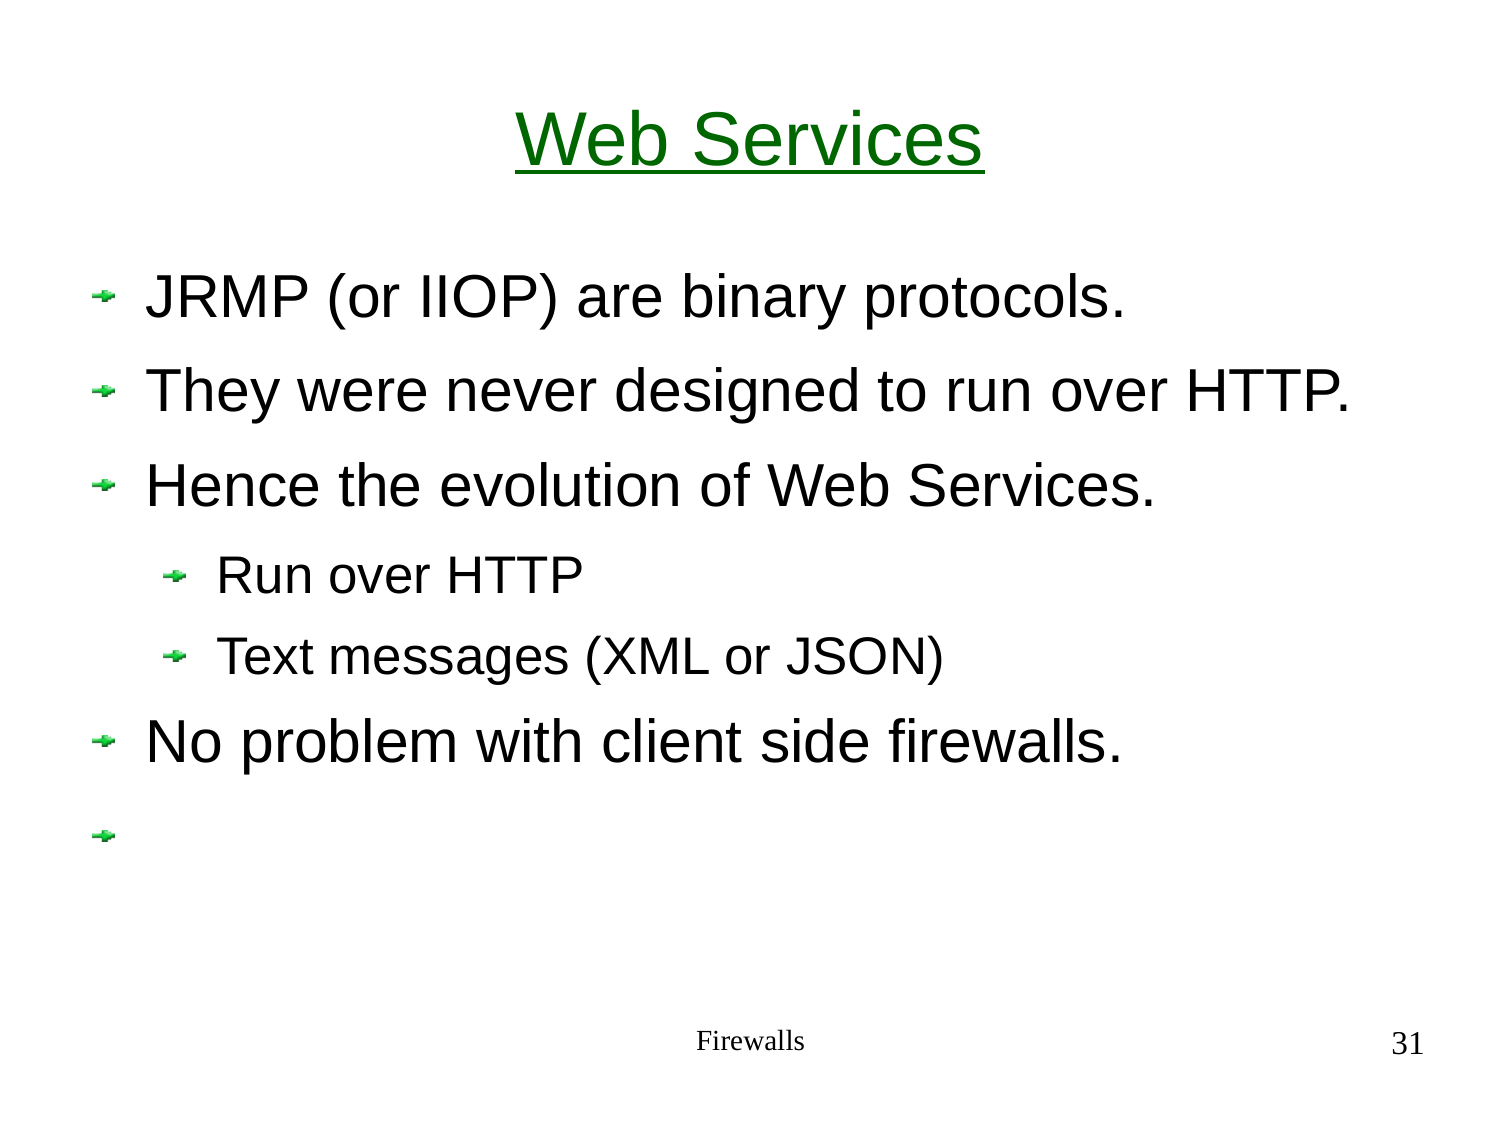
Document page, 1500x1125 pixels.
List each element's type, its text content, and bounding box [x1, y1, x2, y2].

list JRMP (or IIOP) are binary protocols. They were never designed to run over HTTP. Hence the evolution of Web Services. Run over HTTP Text messages (XML or JSON) No problem with client side firewalls. [75, 262, 1425, 1006]
title Web Services [75, 45, 1425, 233]
